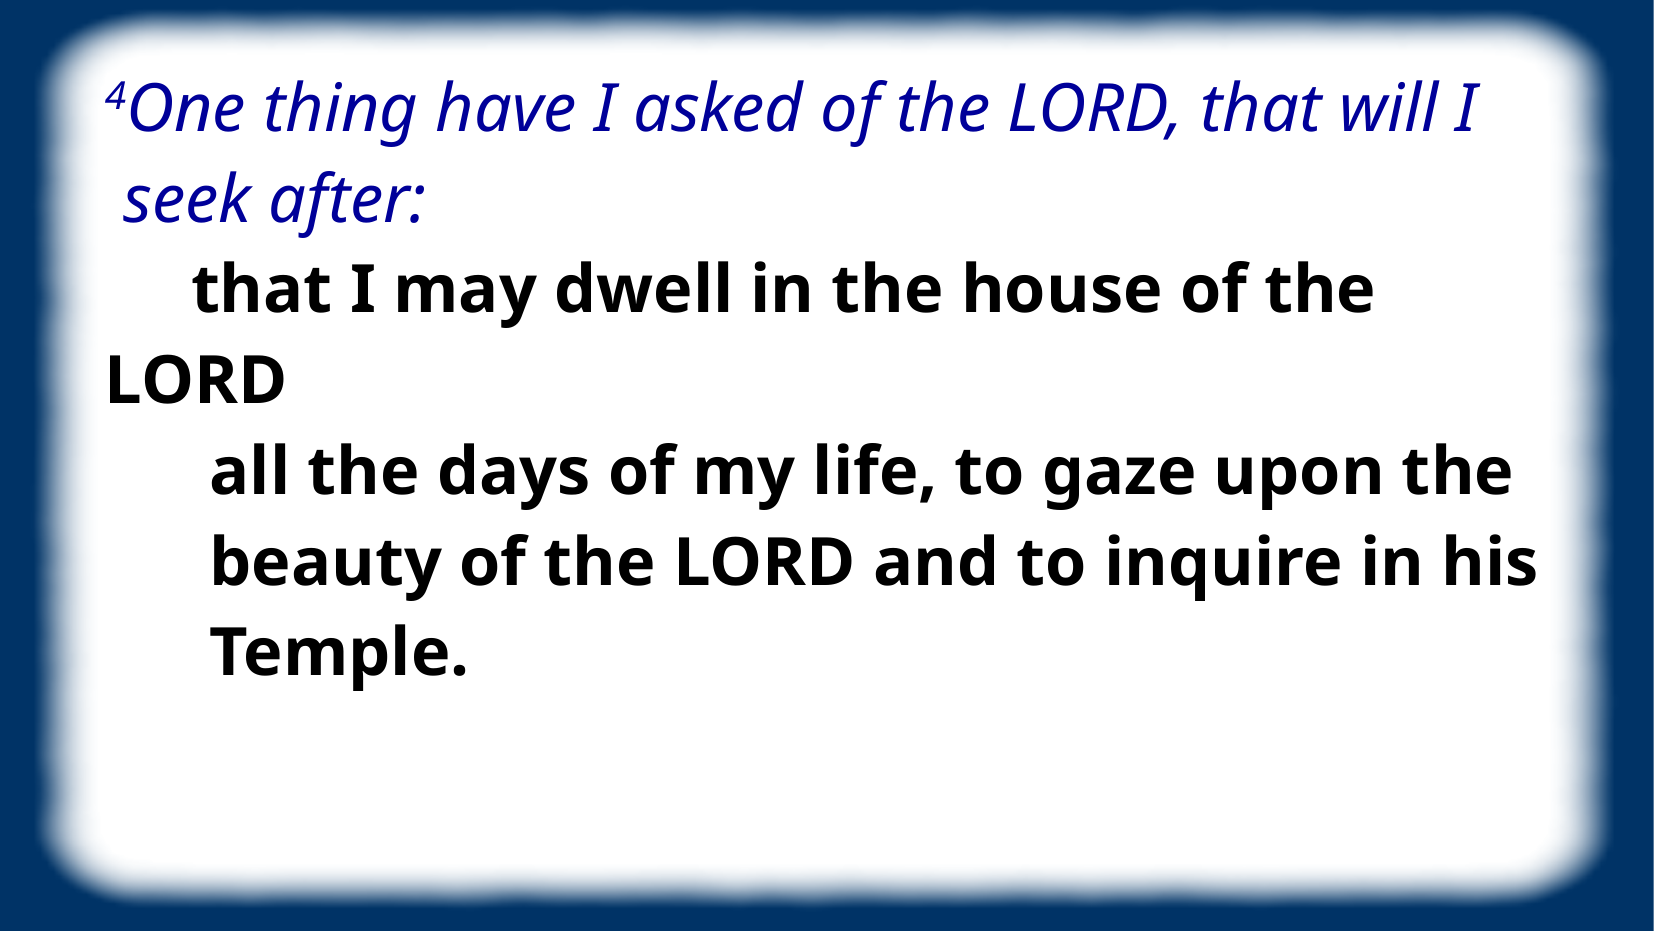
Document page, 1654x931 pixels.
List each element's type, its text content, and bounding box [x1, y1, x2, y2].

picture [0, 0, 1654, 931]
text_box 4One thing have I asked of the LORD, that will I seek after: that I may dwell in the house of the LORD all the days of my life, to gaze upon the beauty of the LORD and to inquire in his Temple. [90, 52, 1561, 601]
